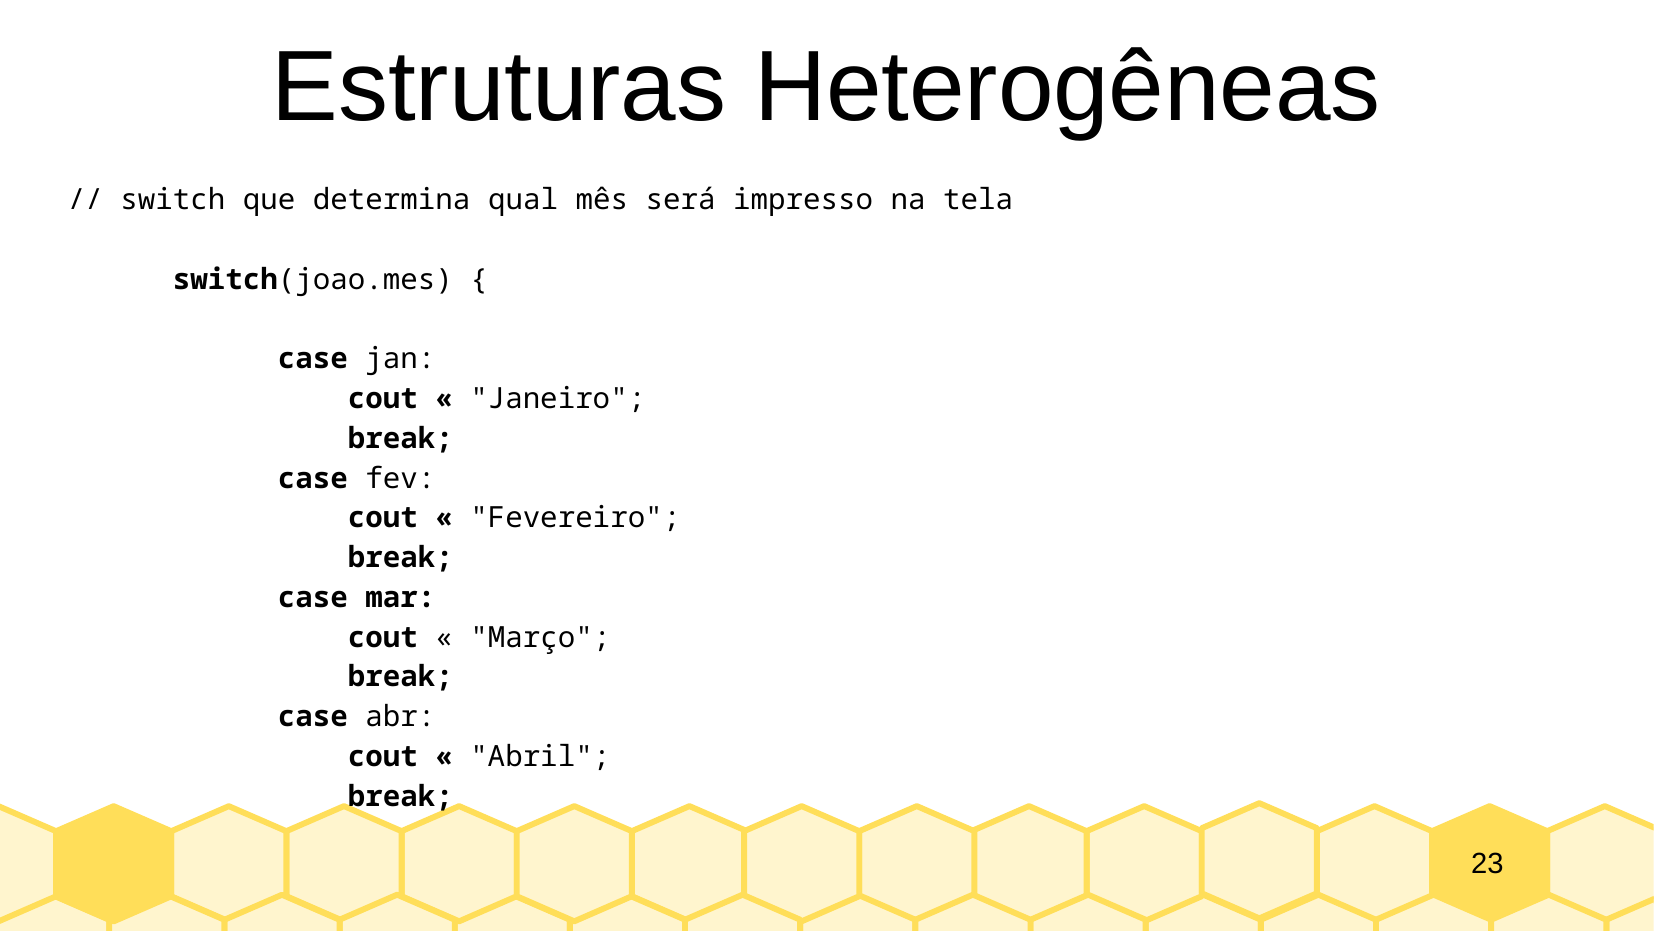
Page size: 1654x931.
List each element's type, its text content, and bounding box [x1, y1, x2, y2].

title Estruturas Heterogêneas [29, 11, 1625, 160]
text_box // switch que determina qual mês será impresso na tela switch(joao.mes) { case jan: cout « "Janeiro"; break; case fev: cout « "Fevereiro"; break; case mar: cout « "Março"; break; case abr: cout « "Abril"; break; [17, 171, 1642, 774]
